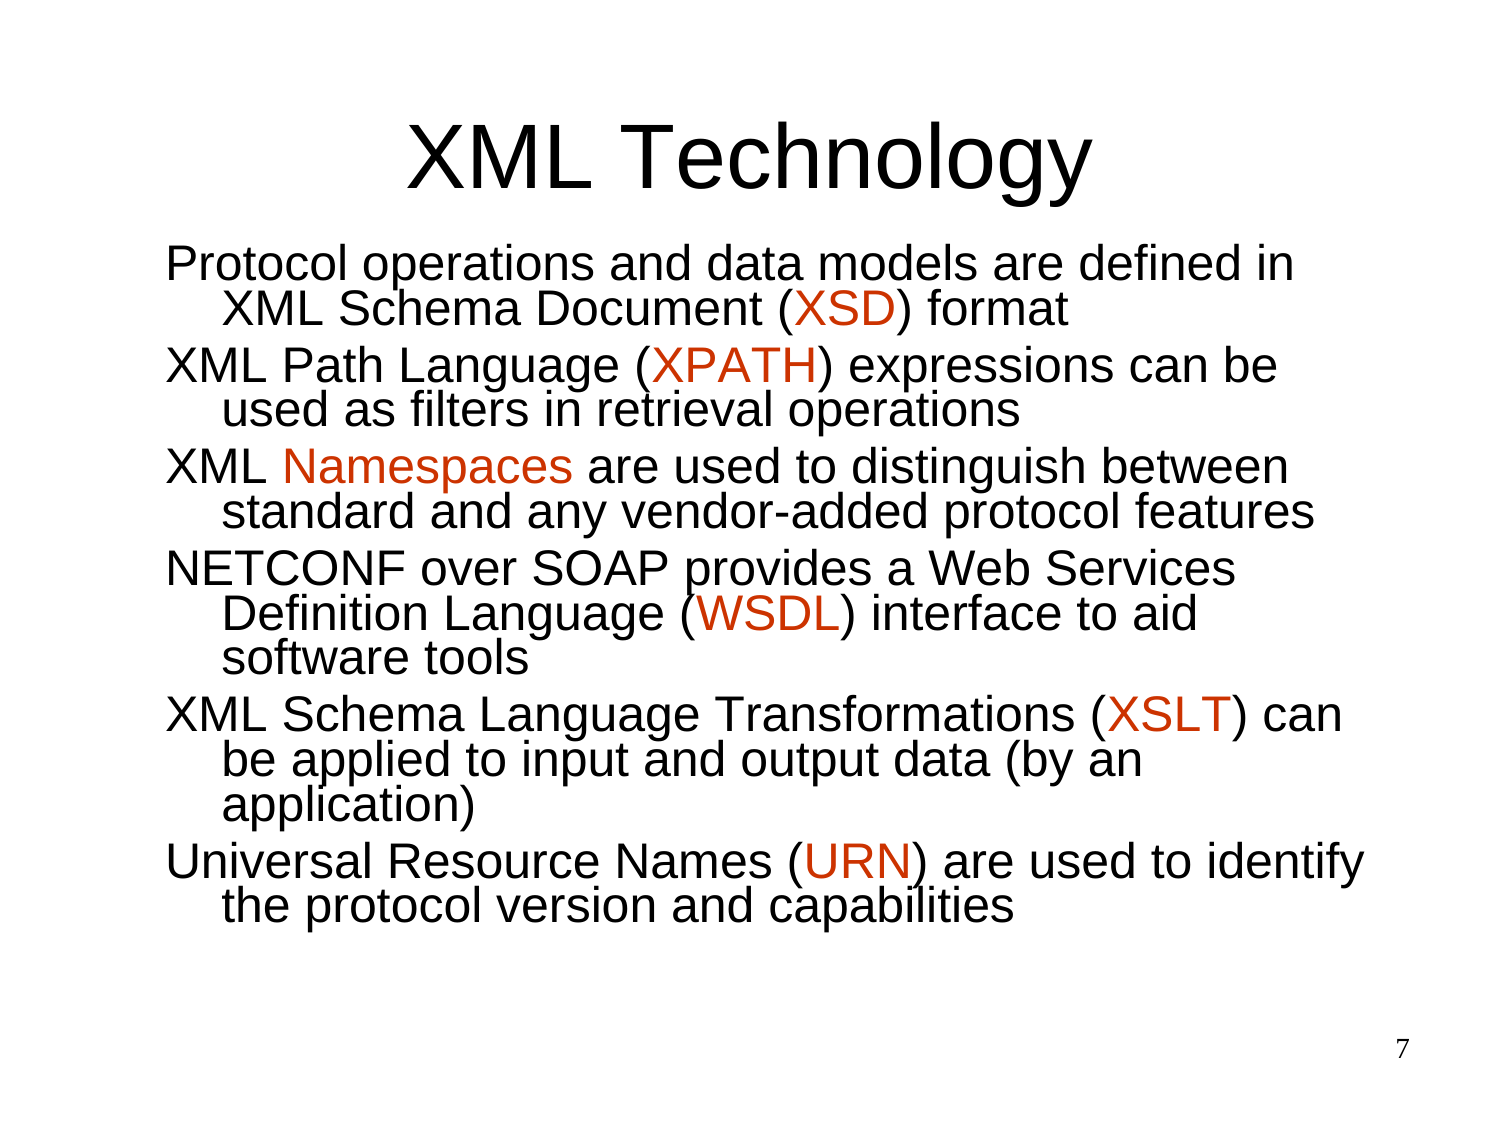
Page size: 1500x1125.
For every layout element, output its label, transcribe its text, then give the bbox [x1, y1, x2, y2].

title XML Technology [75, 61, 1426, 216]
list Protocol operations and data models are defined in XML Schema Document (XSD) format XML Path Language (XPATH) expressions can be used as filters in retrieval operations XML Namespaces are used to distinguish between standard and any vendor-added protocol features NETCONF over SOAP provides a Web Services Definition Language (WSDL) interface to aid software tools XML Schema Language Transformations (XSLT) can be applied to input and output data (by an application) Universal Resource Names (URN) are used to identify the protocol version and capabilities [149, 237, 1400, 976]
